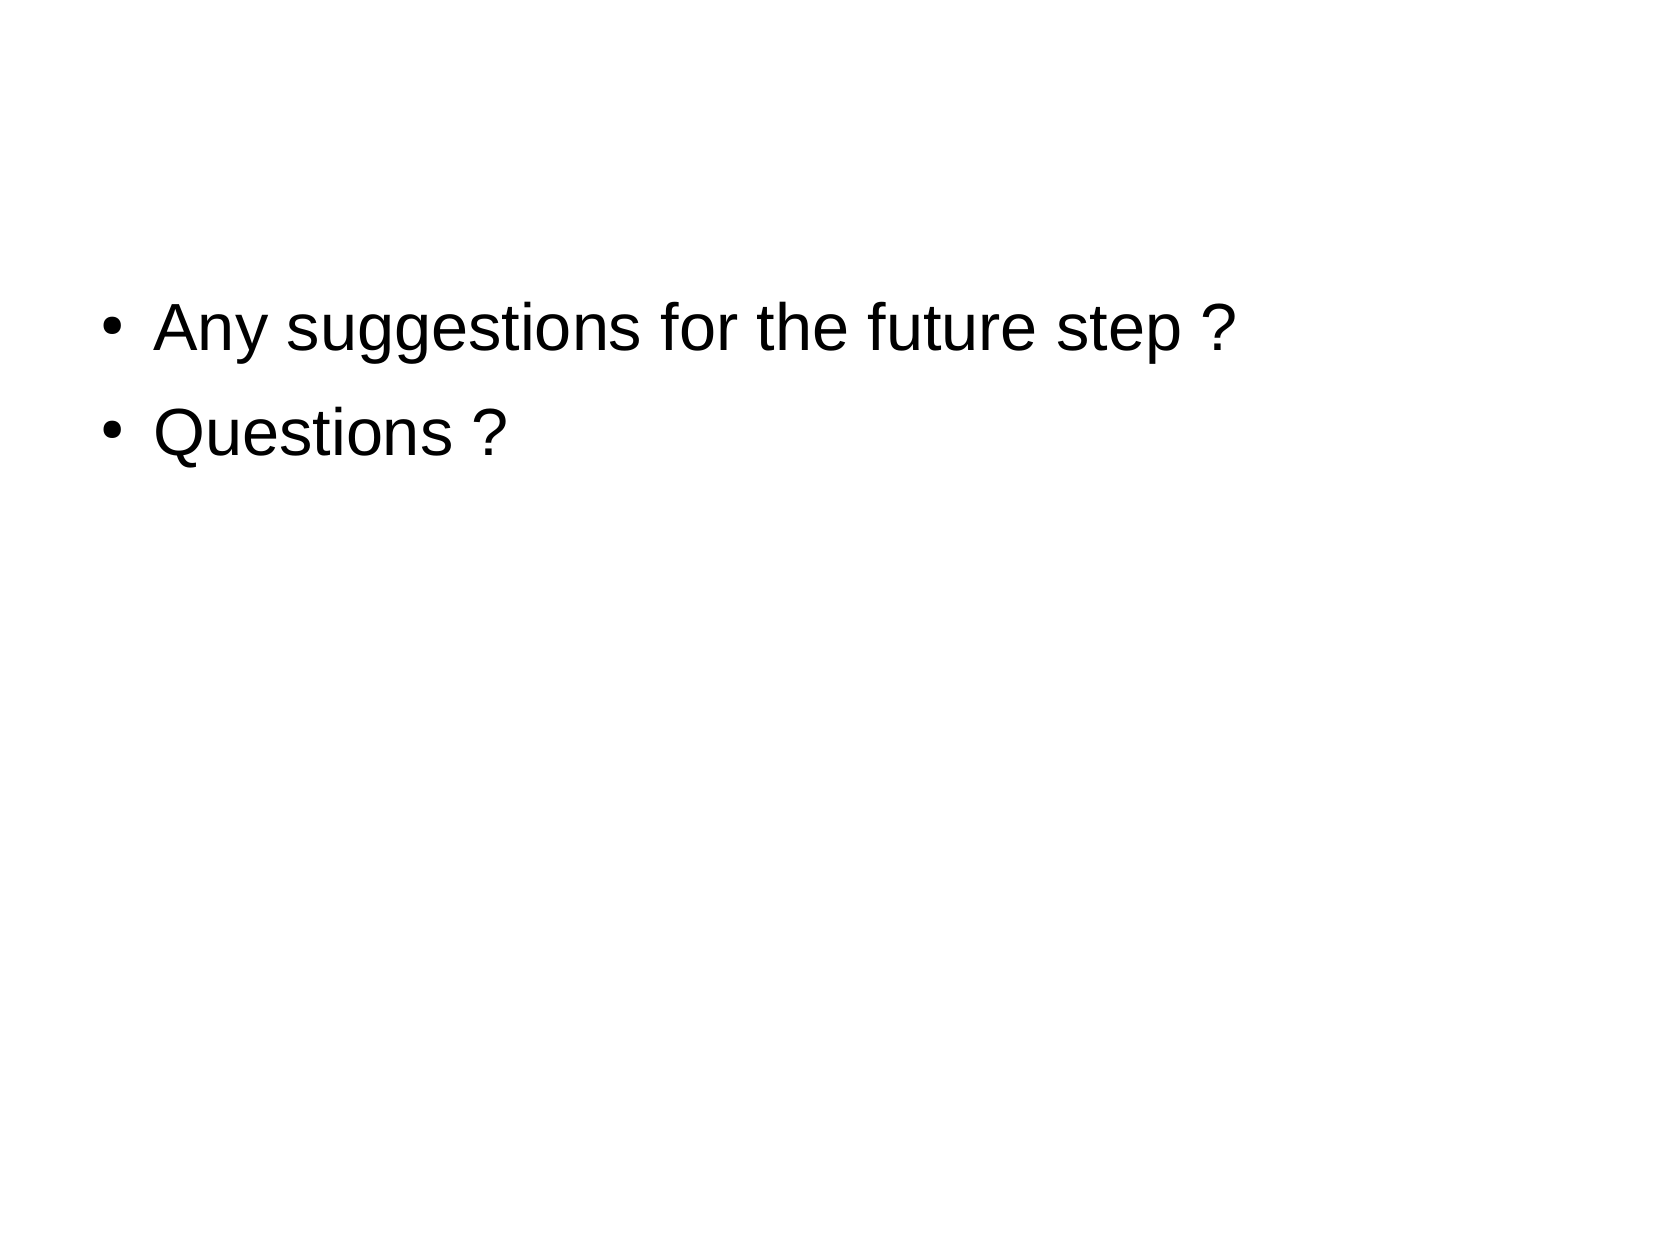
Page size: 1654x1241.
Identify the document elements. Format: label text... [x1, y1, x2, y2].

list Any suggestions for the future step ? Questions ? [82, 290, 1571, 1010]
